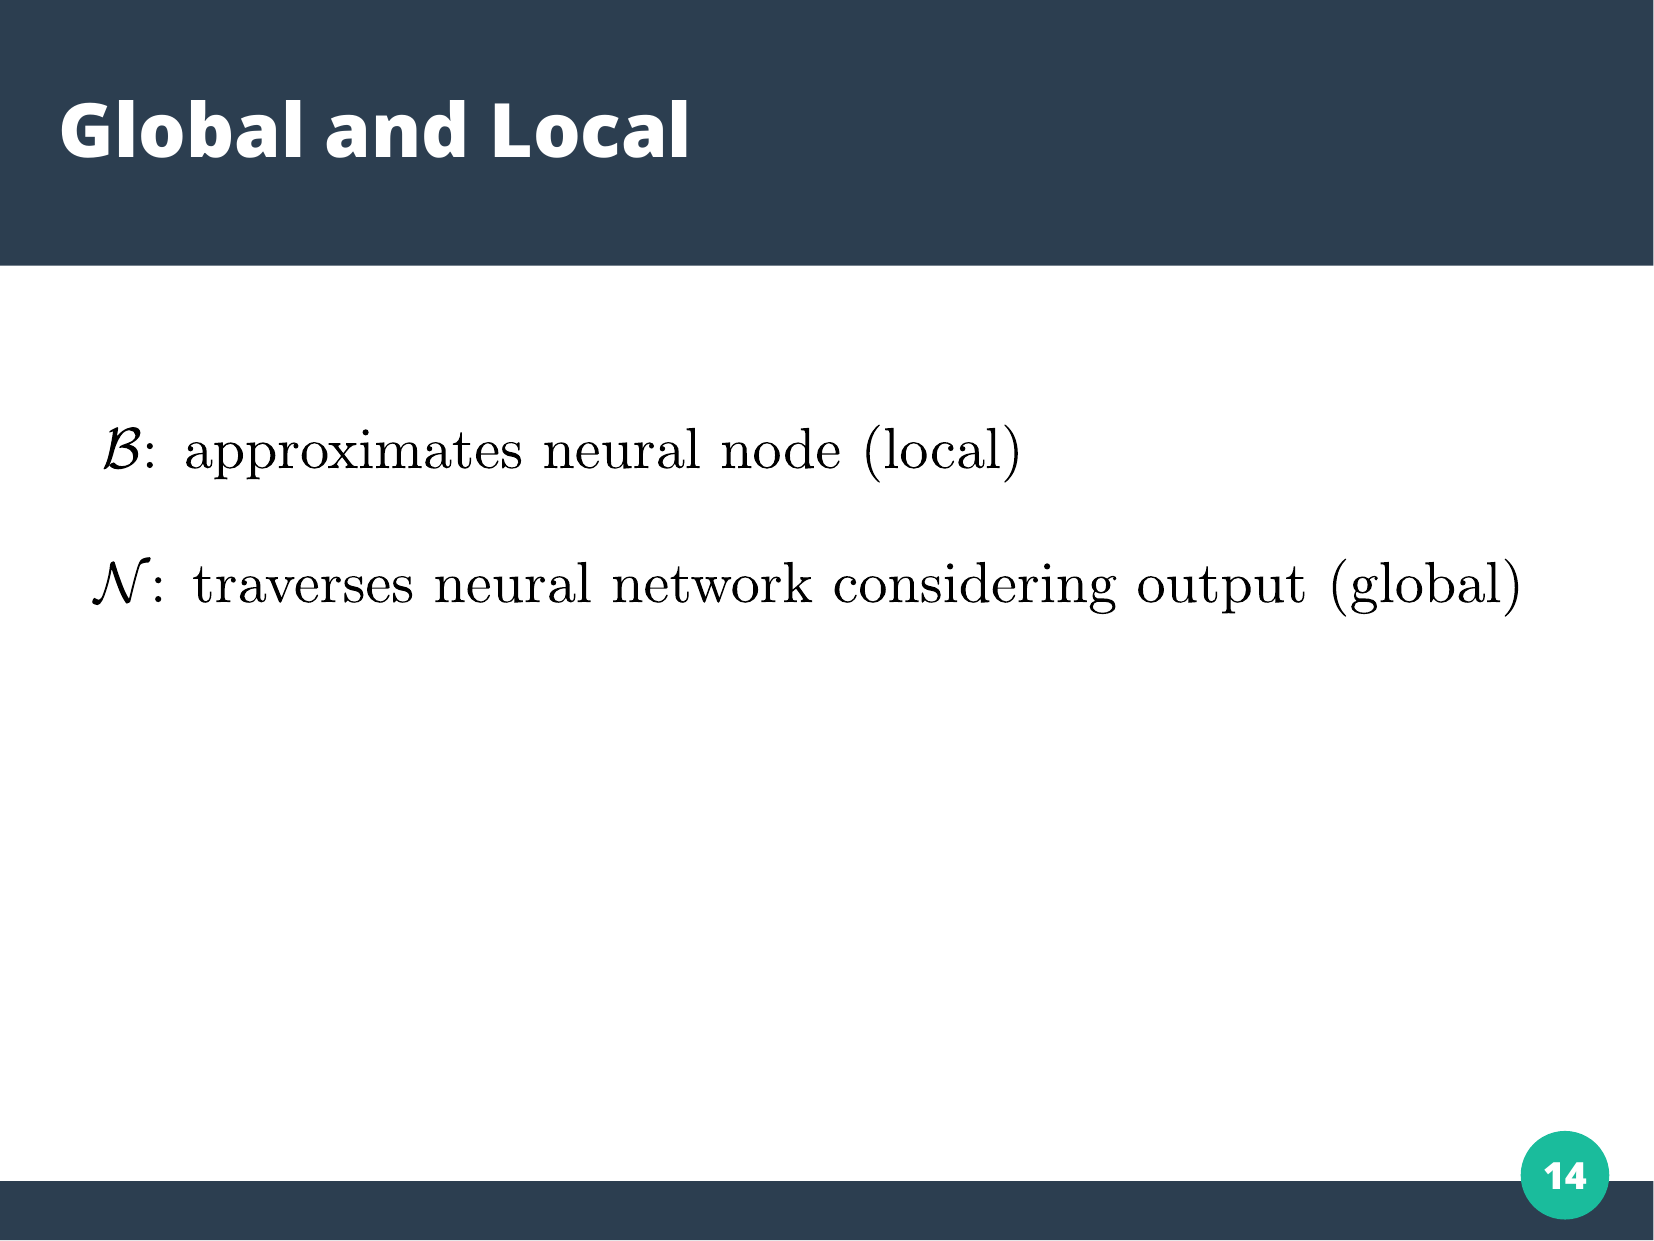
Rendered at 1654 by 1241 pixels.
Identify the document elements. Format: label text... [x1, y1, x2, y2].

picture [90, 555, 1521, 619]
picture [99, 422, 1021, 485]
title Global and Local [59, 49, 1595, 207]
